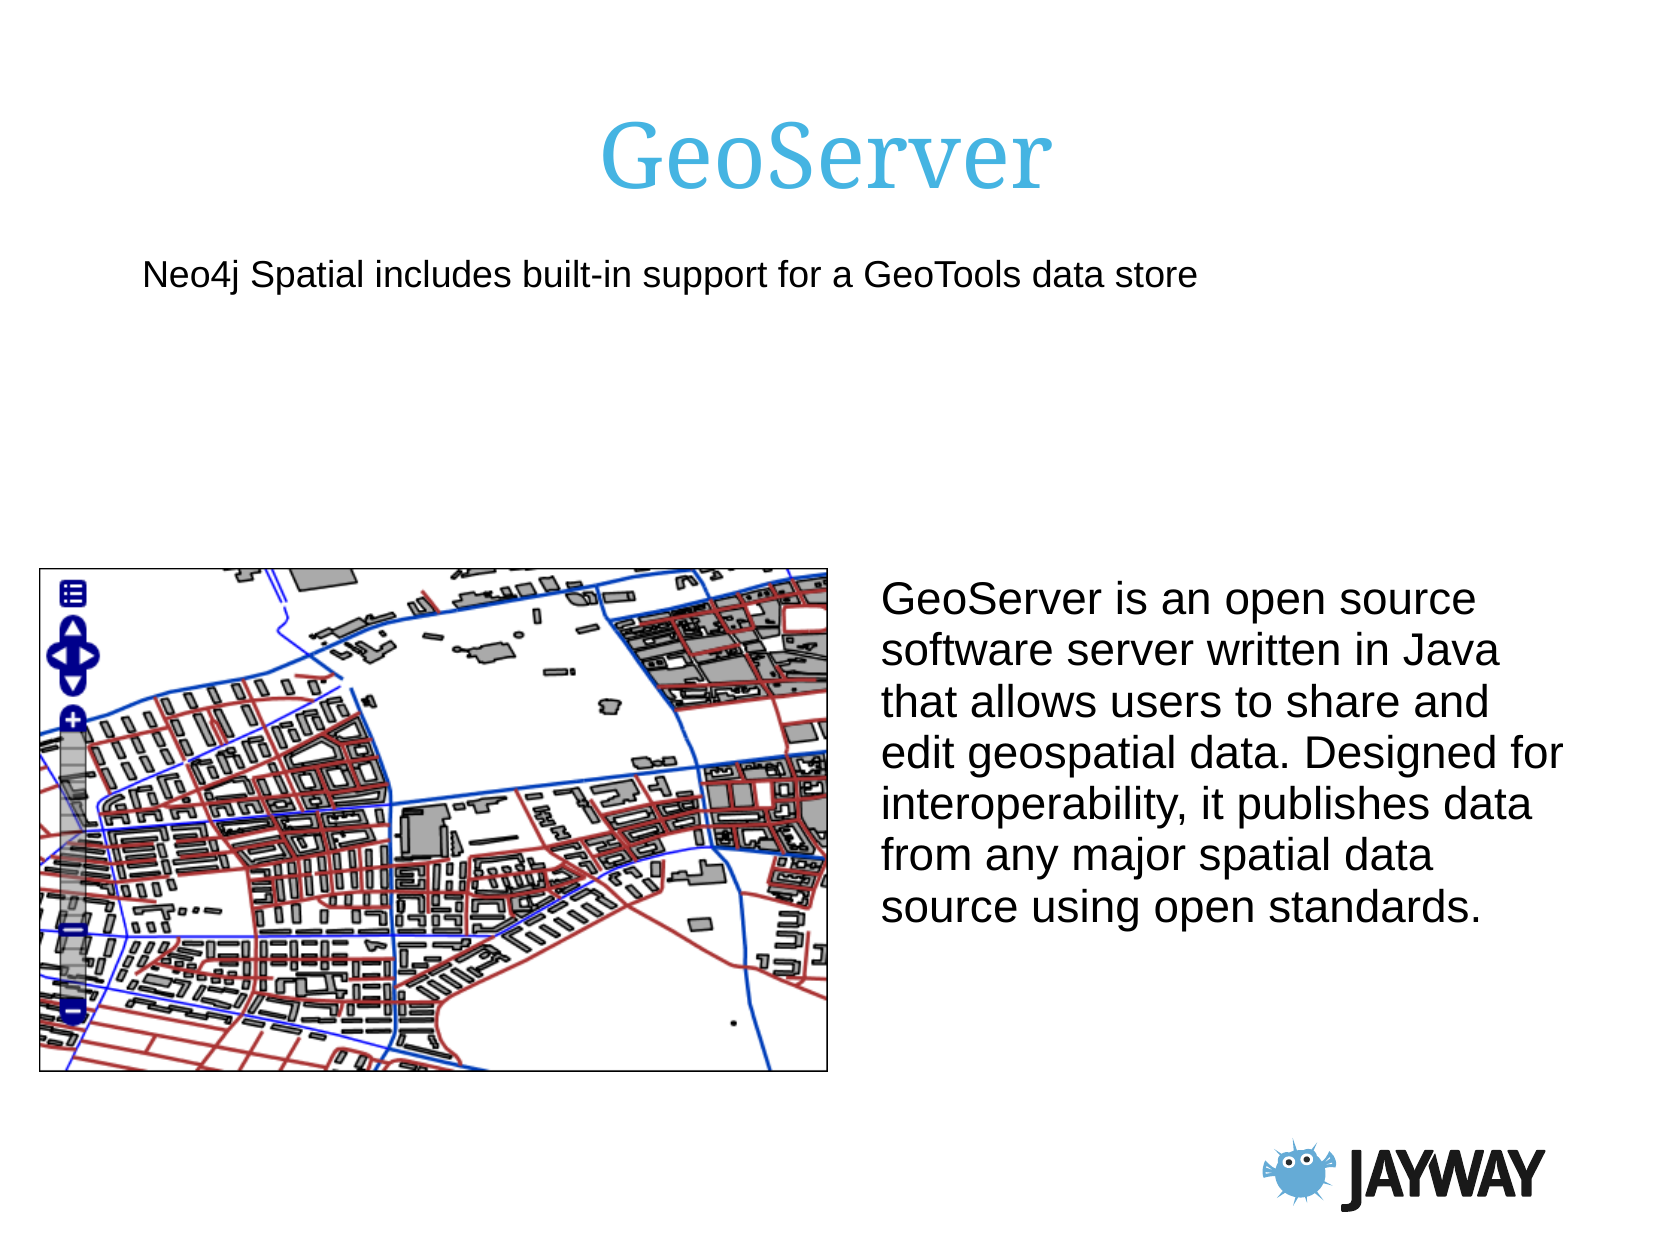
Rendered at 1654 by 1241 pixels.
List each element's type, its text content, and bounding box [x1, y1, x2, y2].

title GeoServer [82, 49, 1571, 257]
text_box Neo4j Spatial includes built-in support for a GeoTools data store [127, 246, 1582, 340]
text_box GeoServer is an open source software server written in Java that allows users to share and edit geospatial data. Designed for interoperability, it publishes data from any major spatial data source using open standards. [866, 565, 1592, 1076]
picture [39, 568, 828, 1072]
